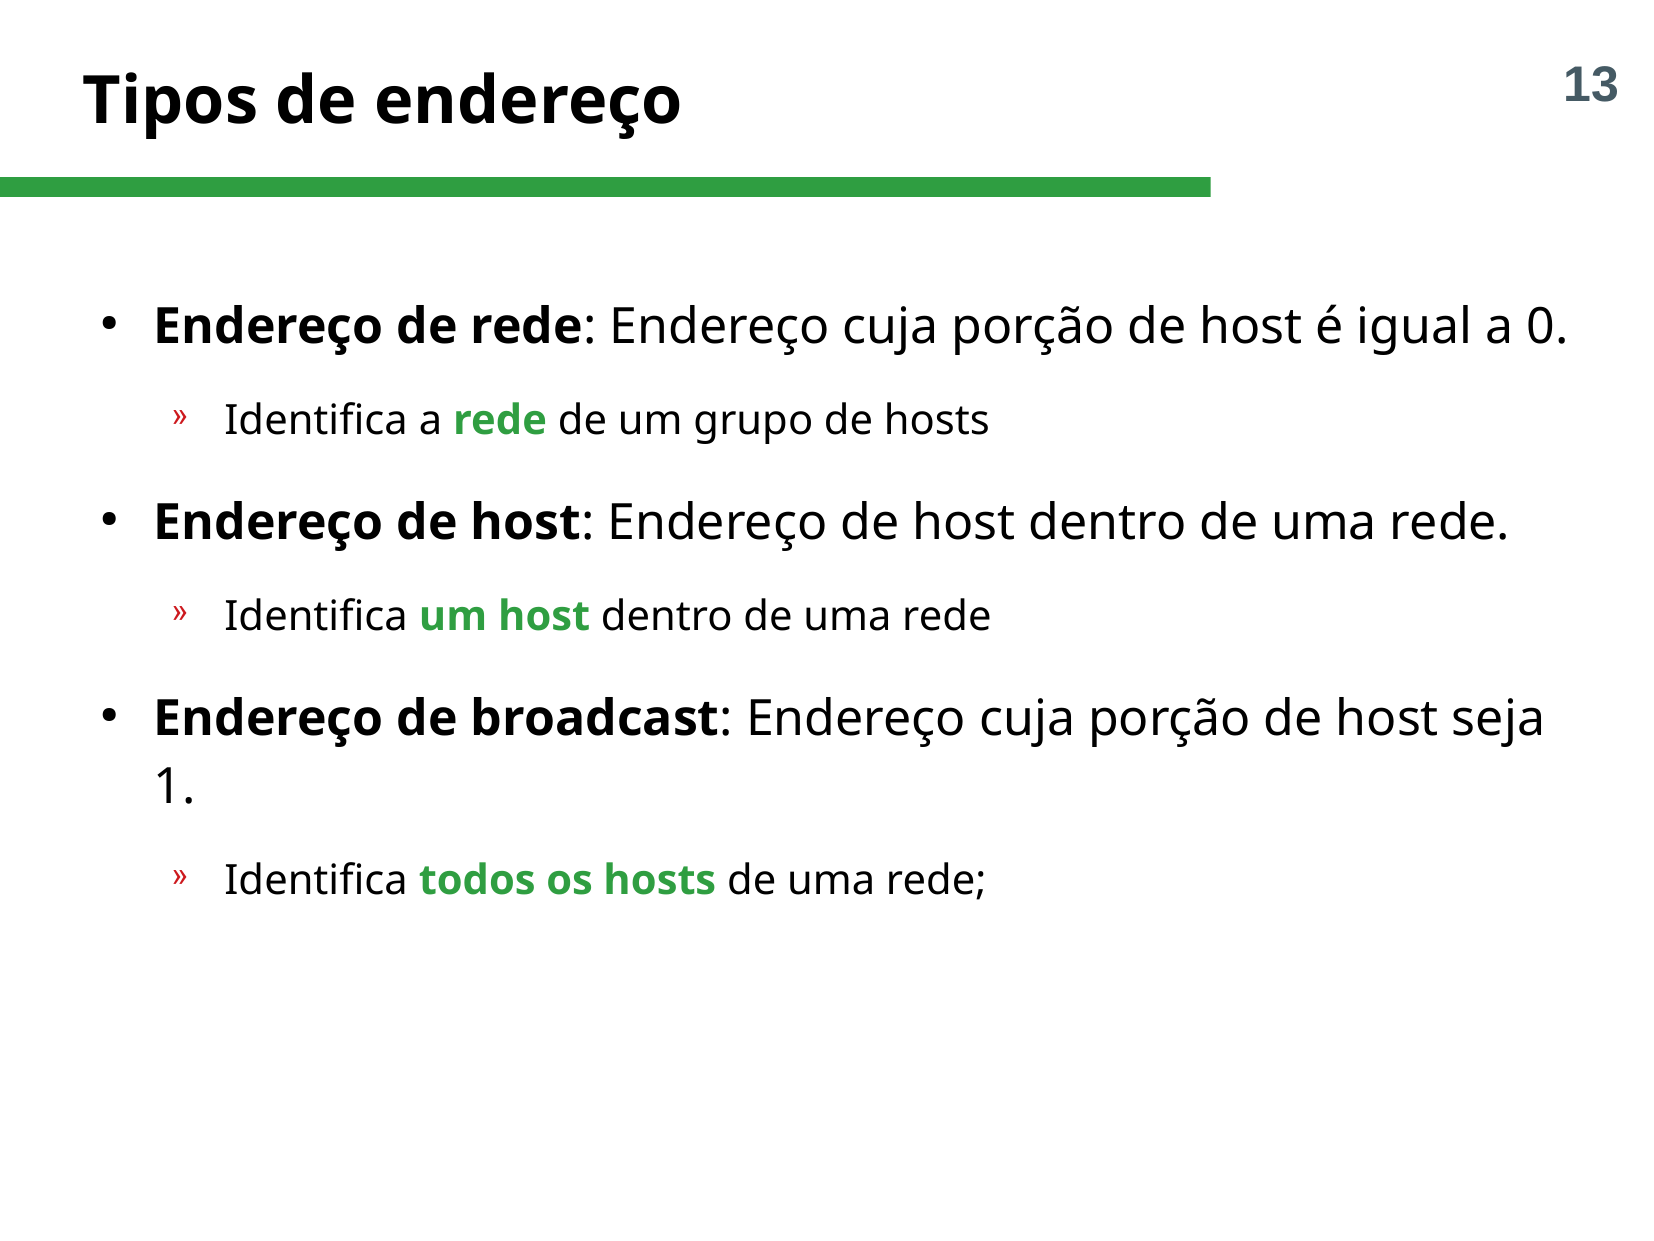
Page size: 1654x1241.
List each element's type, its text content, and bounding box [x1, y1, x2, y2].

title Tipos de endereço [82, 0, 1152, 202]
list Endereço de rede: Endereço cuja porção de host é igual a 0. Identifica a rede de um grupo de hosts Endereço de host: Endereço de host dentro de uma rede. Identifica um host dentro de uma rede Endereço de broadcast: Endereço cuja porção de host seja 1. Identifica todos os hosts de uma rede; [82, 290, 1571, 1211]
